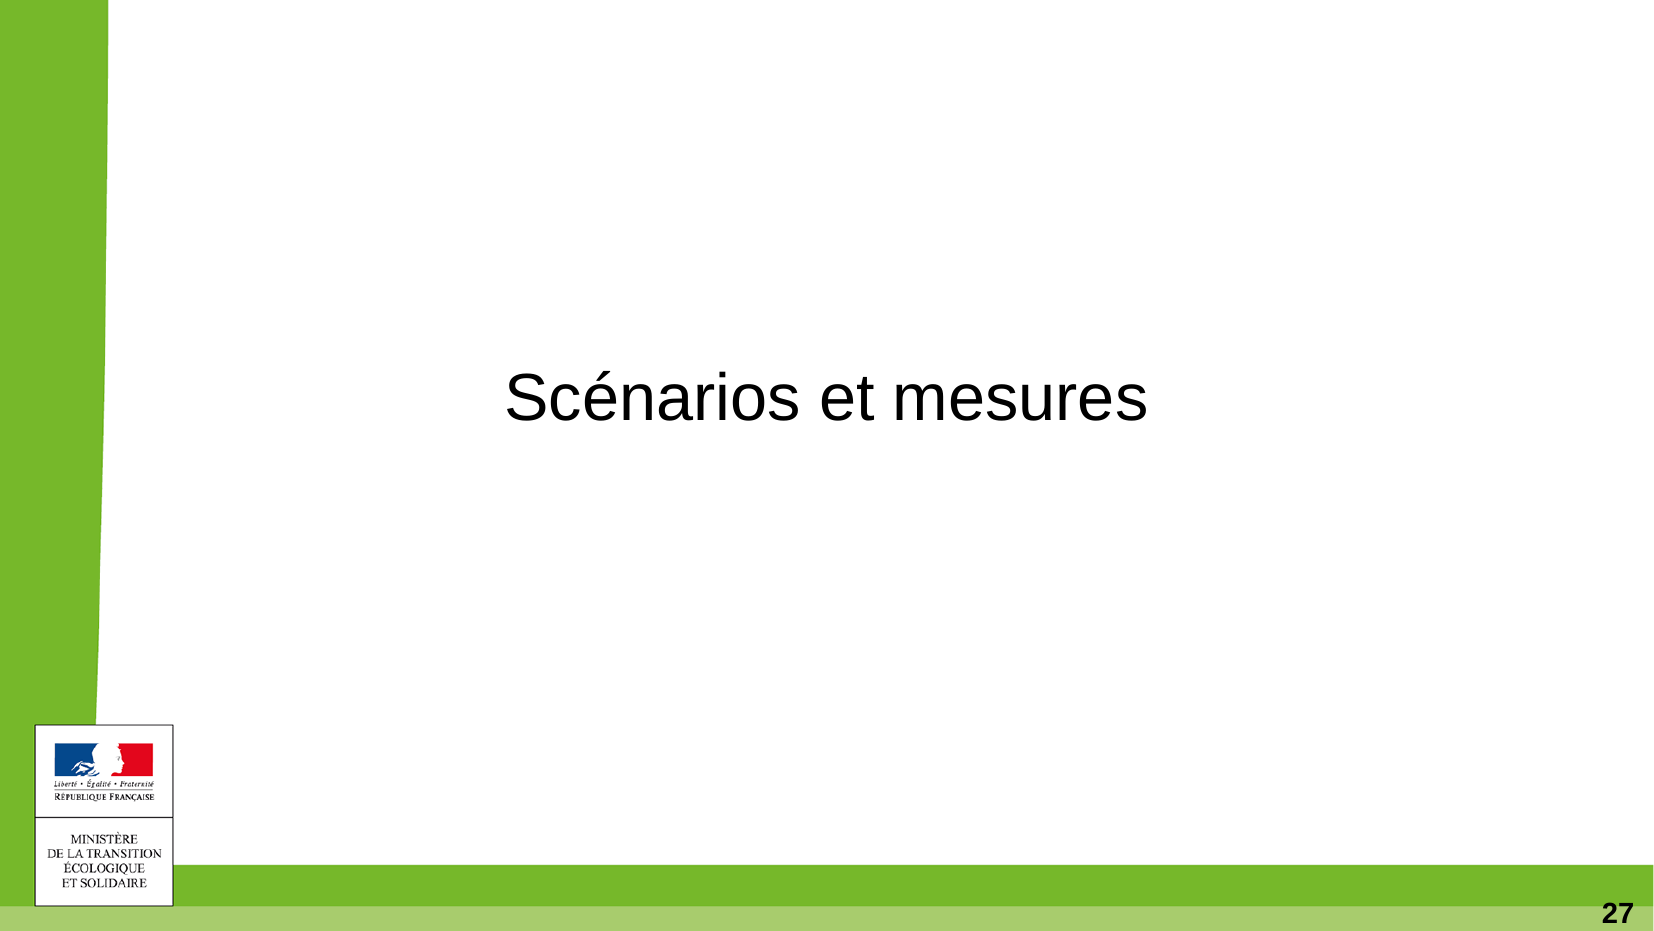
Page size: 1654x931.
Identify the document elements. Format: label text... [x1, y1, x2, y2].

picture [0, 0, 1654, 931]
subtitle Scénarios et mesures [82, 37, 1571, 758]
